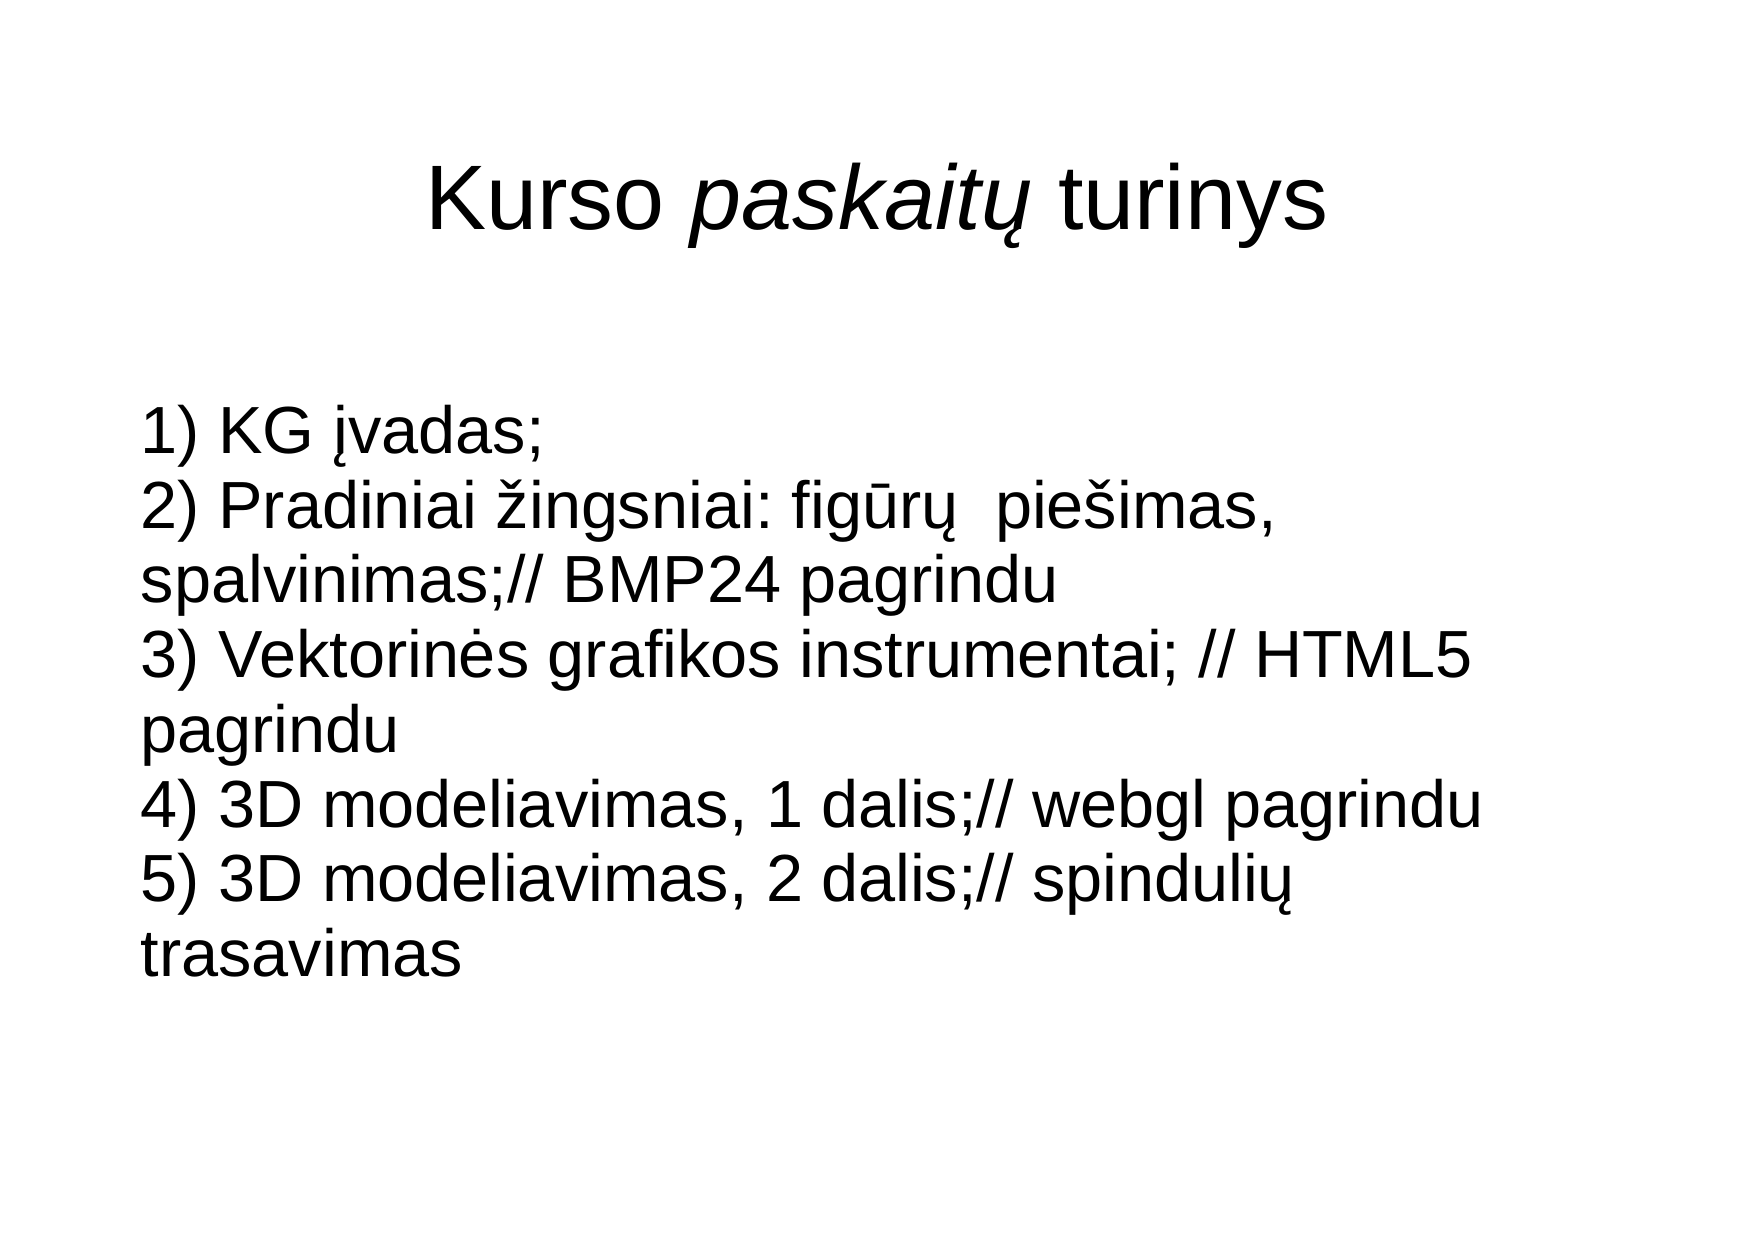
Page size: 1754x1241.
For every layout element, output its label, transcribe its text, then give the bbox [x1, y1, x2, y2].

title Kurso paskaitų turinys [140, 111, 1614, 284]
subtitle KG įvadas; Pradiniai žingsniai: figūrų piešimas, spalvinimas;// BMP24 pagrindu Vektorinės grafikos instrumentai; // HTML5 pagrindu 3D modeliavimas, 1 dalis;// webgl pagrindu 3D modeliavimas, 2 dalis;// spindulių trasavimas [140, 328, 1614, 1055]
